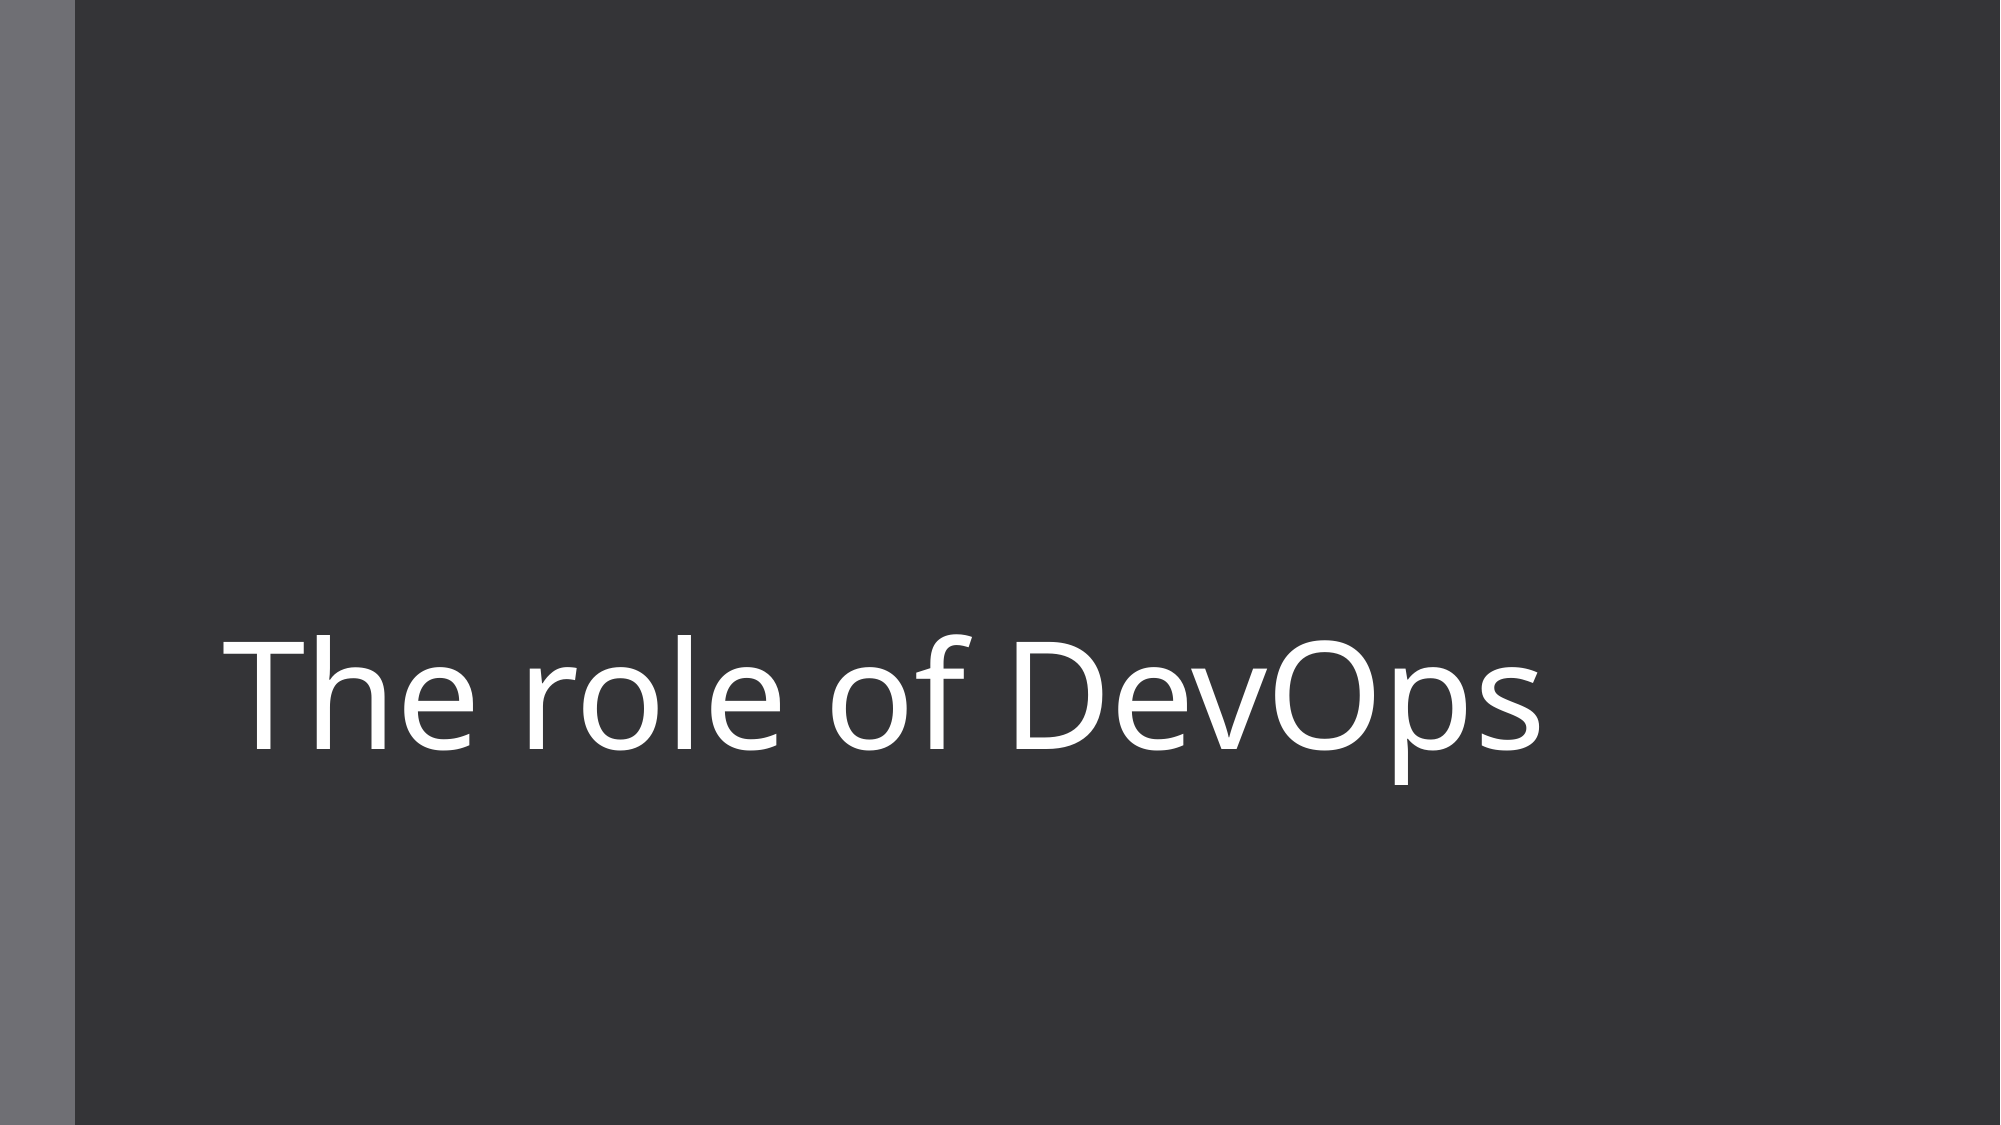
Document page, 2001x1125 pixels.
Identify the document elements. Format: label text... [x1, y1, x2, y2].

title The role of DevOps [206, 124, 1752, 788]
